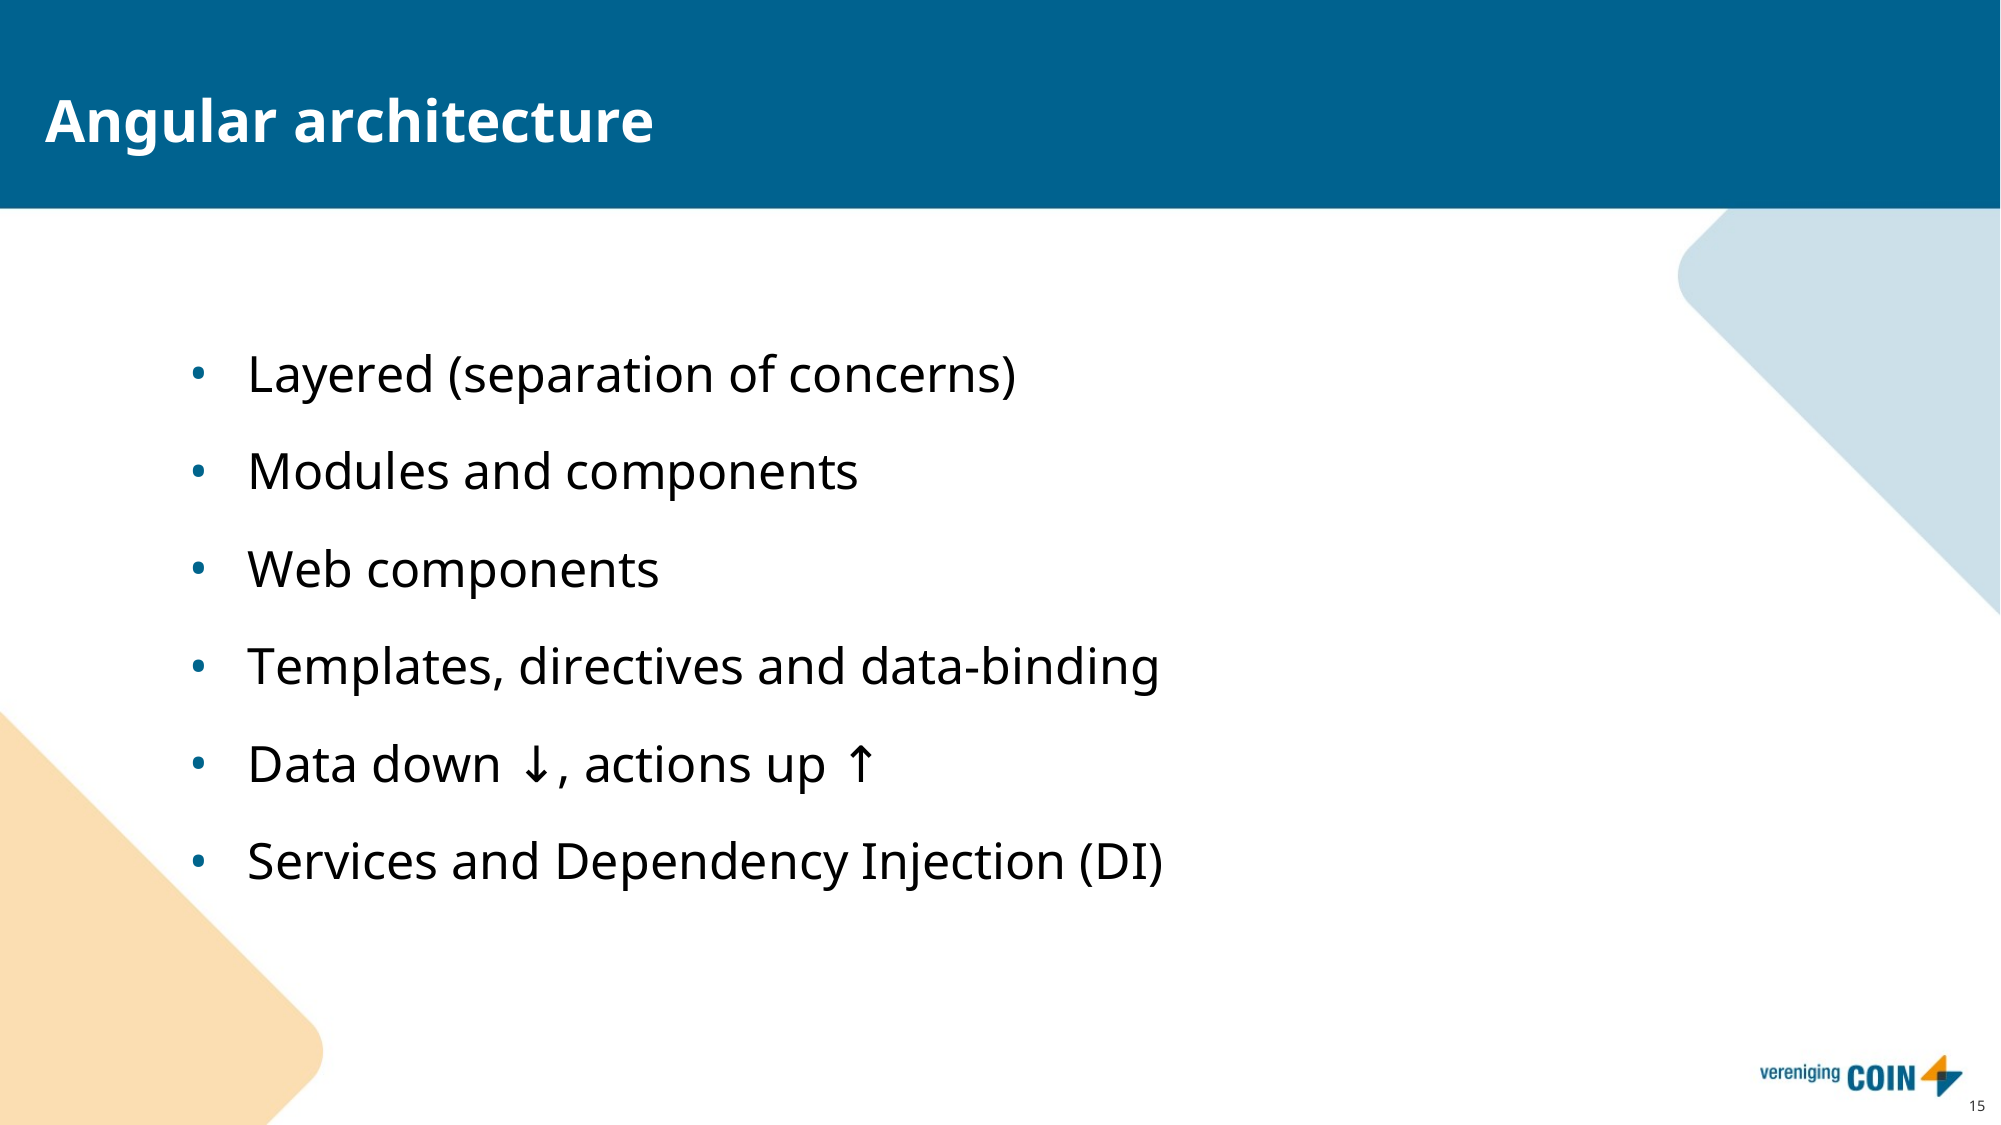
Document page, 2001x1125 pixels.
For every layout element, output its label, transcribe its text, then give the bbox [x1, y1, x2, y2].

text_box Angular architecture [30, 31, 1969, 162]
picture [0, 208, 2001, 1125]
text_box Layered (separation of concerns) Modules and components Web components Templates, directives and data-binding Data down ↓, actions up ↑ Services and Dependency Injection (DI) [174, 305, 1840, 1074]
